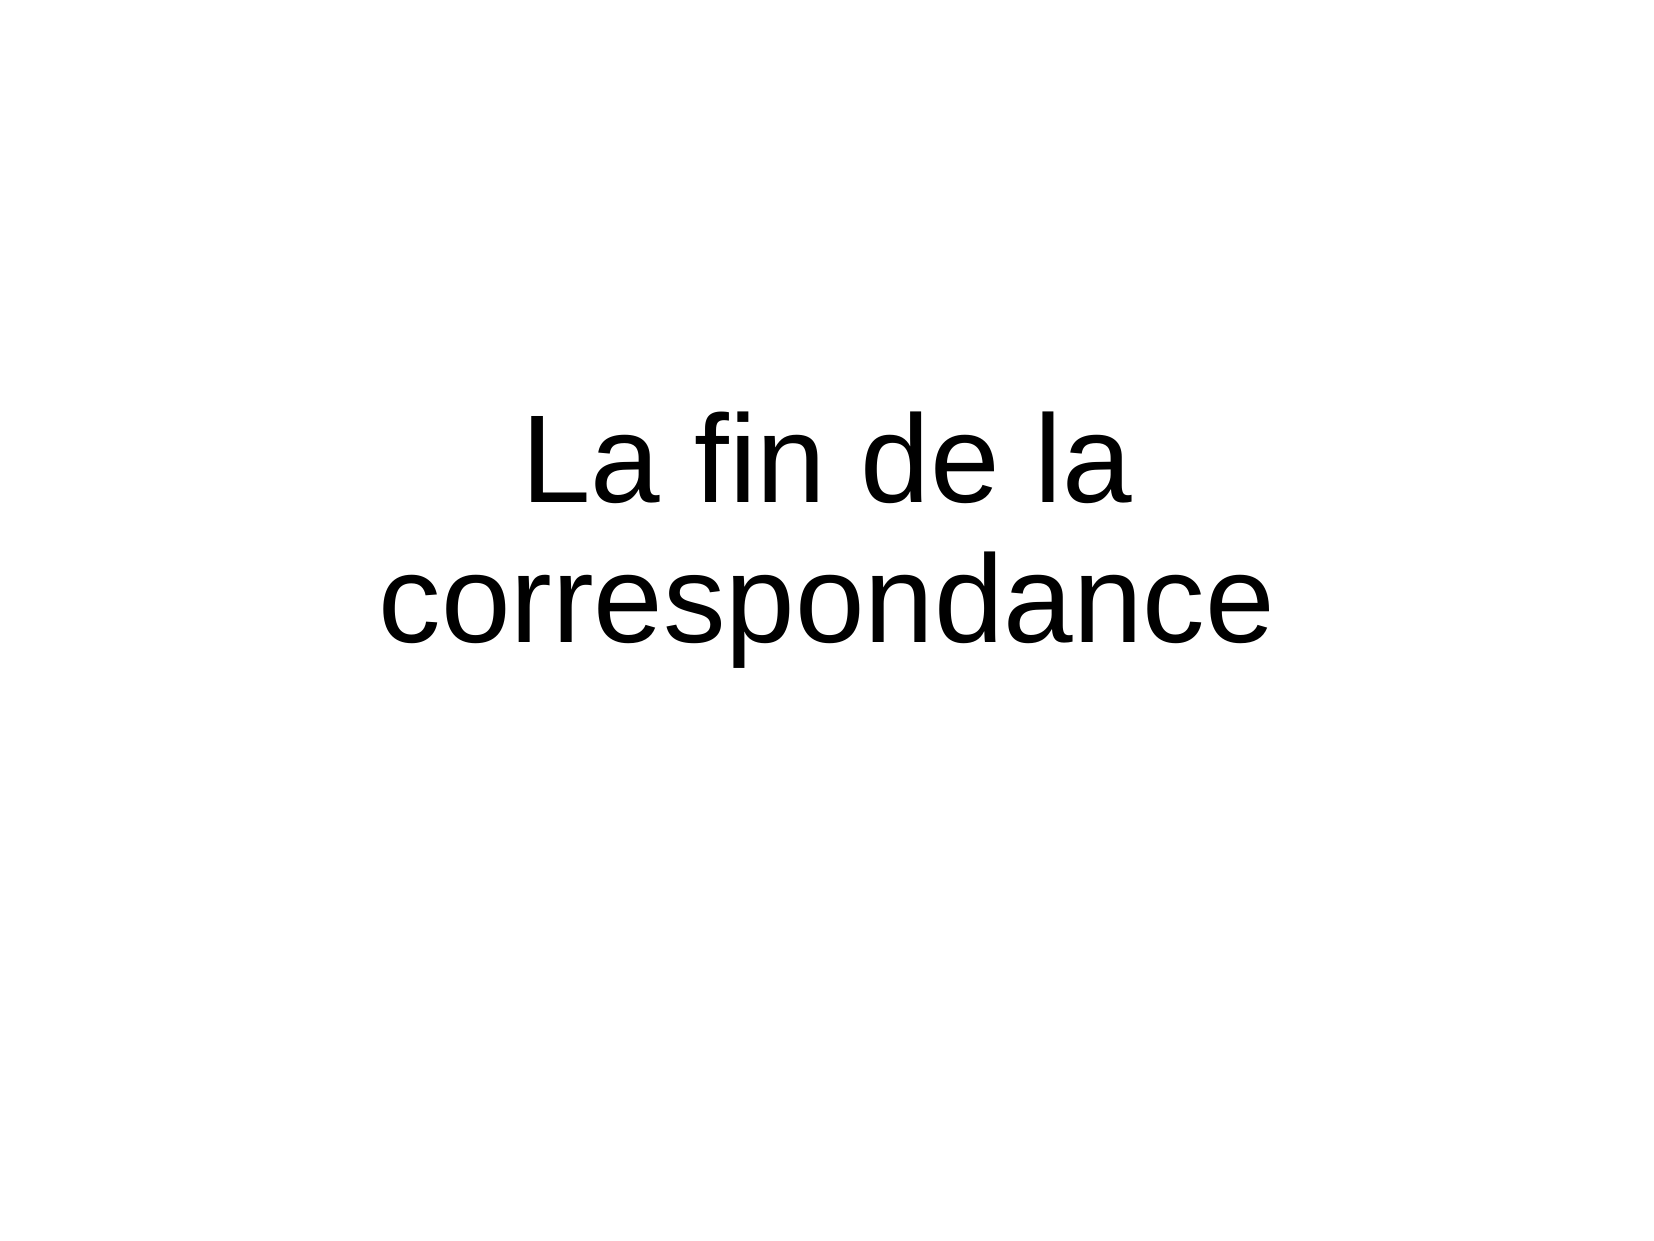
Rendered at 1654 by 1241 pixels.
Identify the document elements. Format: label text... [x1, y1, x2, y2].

subtitle La fin de la correspondance [82, 49, 1571, 1010]
